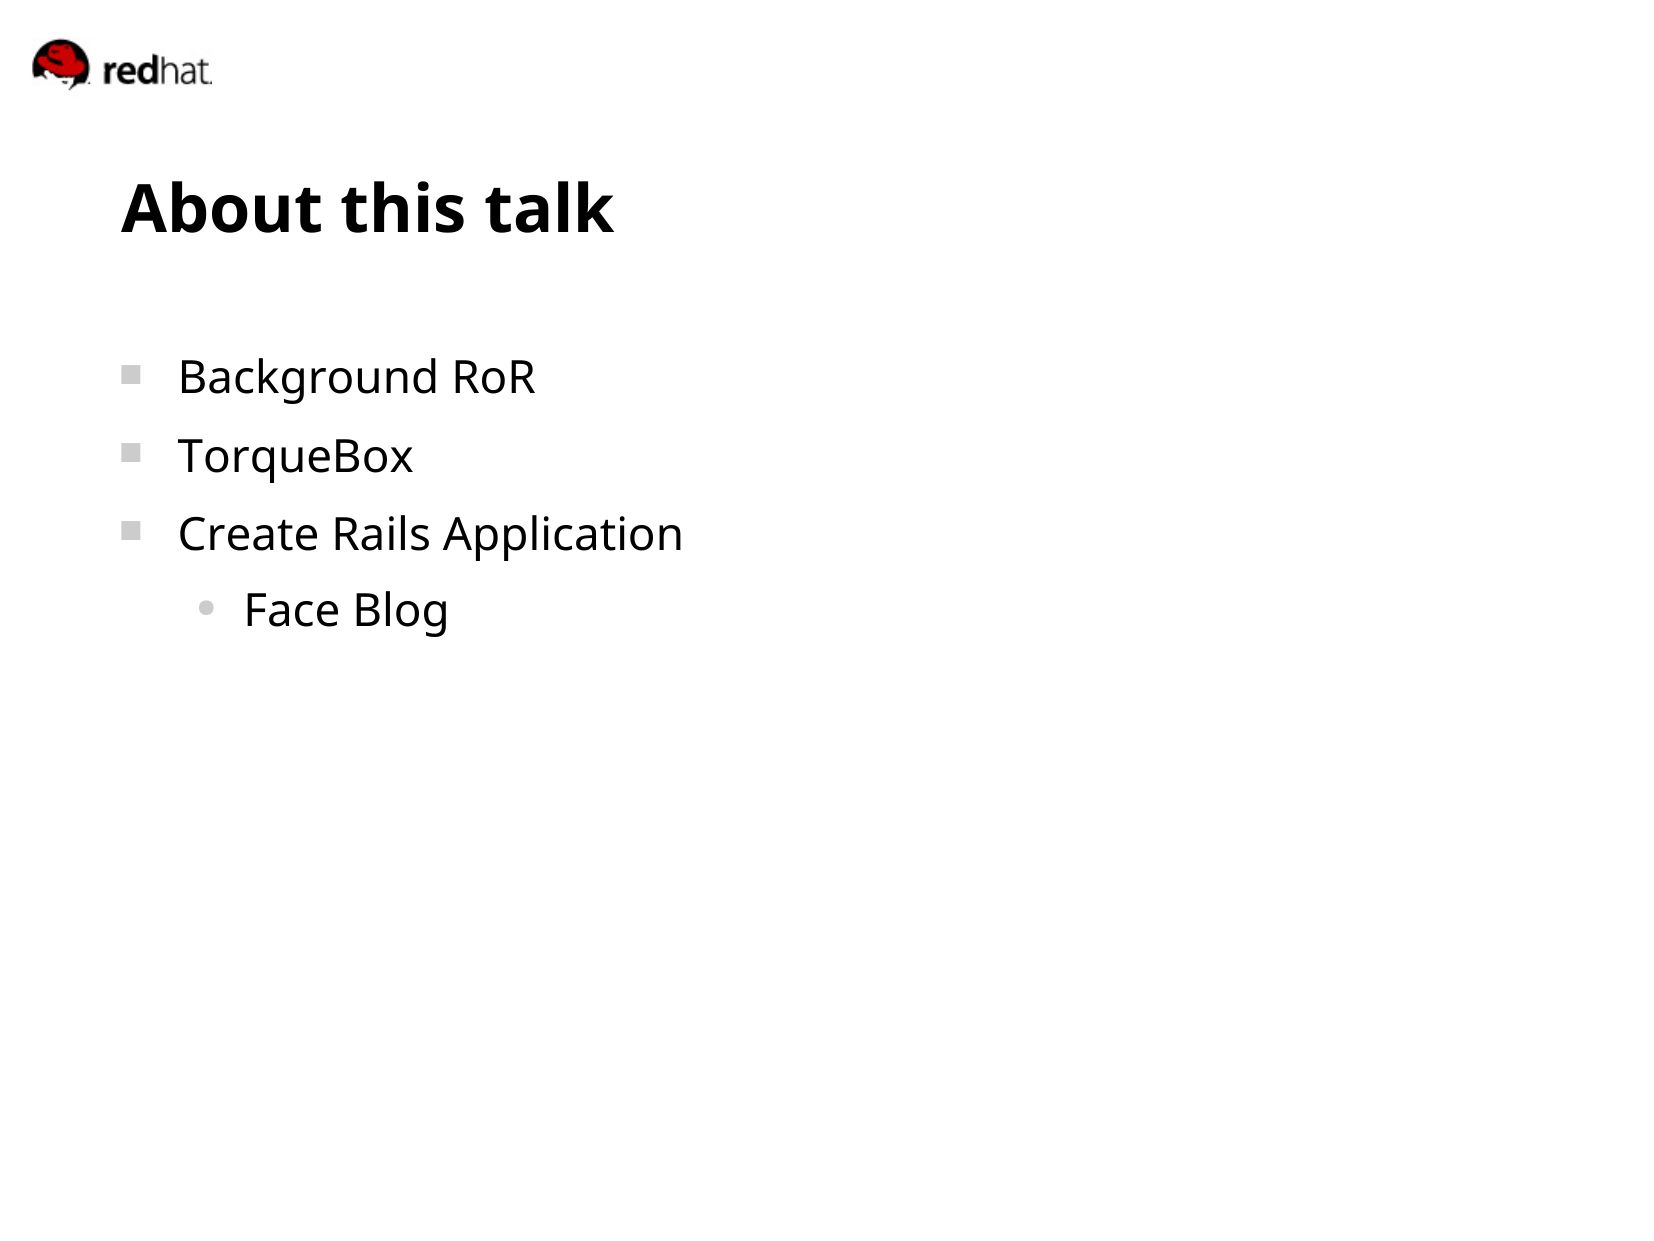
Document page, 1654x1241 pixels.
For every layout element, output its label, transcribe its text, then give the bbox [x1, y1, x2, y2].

title About this talk [121, 102, 1534, 310]
picture [31, 37, 212, 98]
list Background RoR TorqueBox Create Rails Application Face Blog [121, 344, 1534, 1127]
